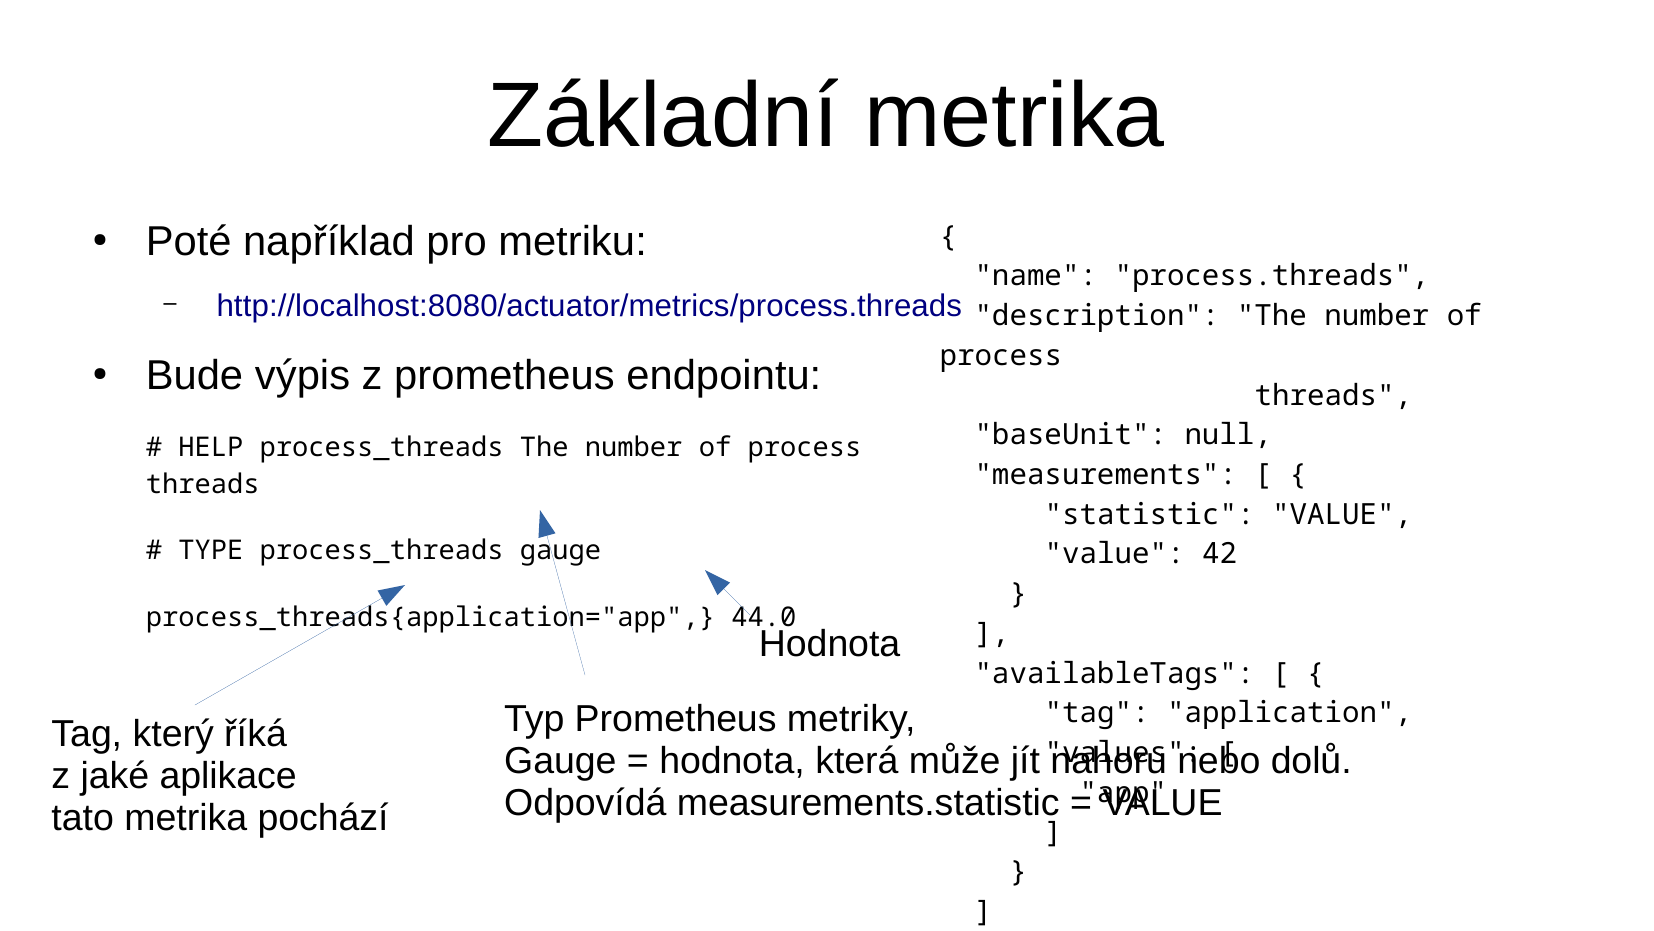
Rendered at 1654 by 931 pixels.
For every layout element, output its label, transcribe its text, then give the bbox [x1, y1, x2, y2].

text_box Hodnota [744, 615, 916, 672]
list Poté například pro metriku: http://localhost:8080/actuator/metrics/process.threads Bude výpis z prometheus endpointu: # HELP process_threads The number of process threads # TYPE process_threads gauge process_threads{application="app",} 44.0 [75, 217, 976, 901]
text_box { "name": "process.threads", "description": "The number of process threads", "baseUnit": null, "measurements": [ { "statistic": "VALUE", "value": 42 } ], "availableTags": [ { "tag": "application", "values": [ "app" ] } ] } [924, 207, 1621, 886]
title Základní metrika [82, 37, 1571, 193]
text_box Tag, který říká z jaké aplikace tato metrika pochází [36, 705, 404, 846]
text_box Typ Prometheus metriky, Gauge = hodnota, která může jít nahoru nebo dolů. Odpovídá measurements.statistic = VALUE [489, 690, 1378, 831]
